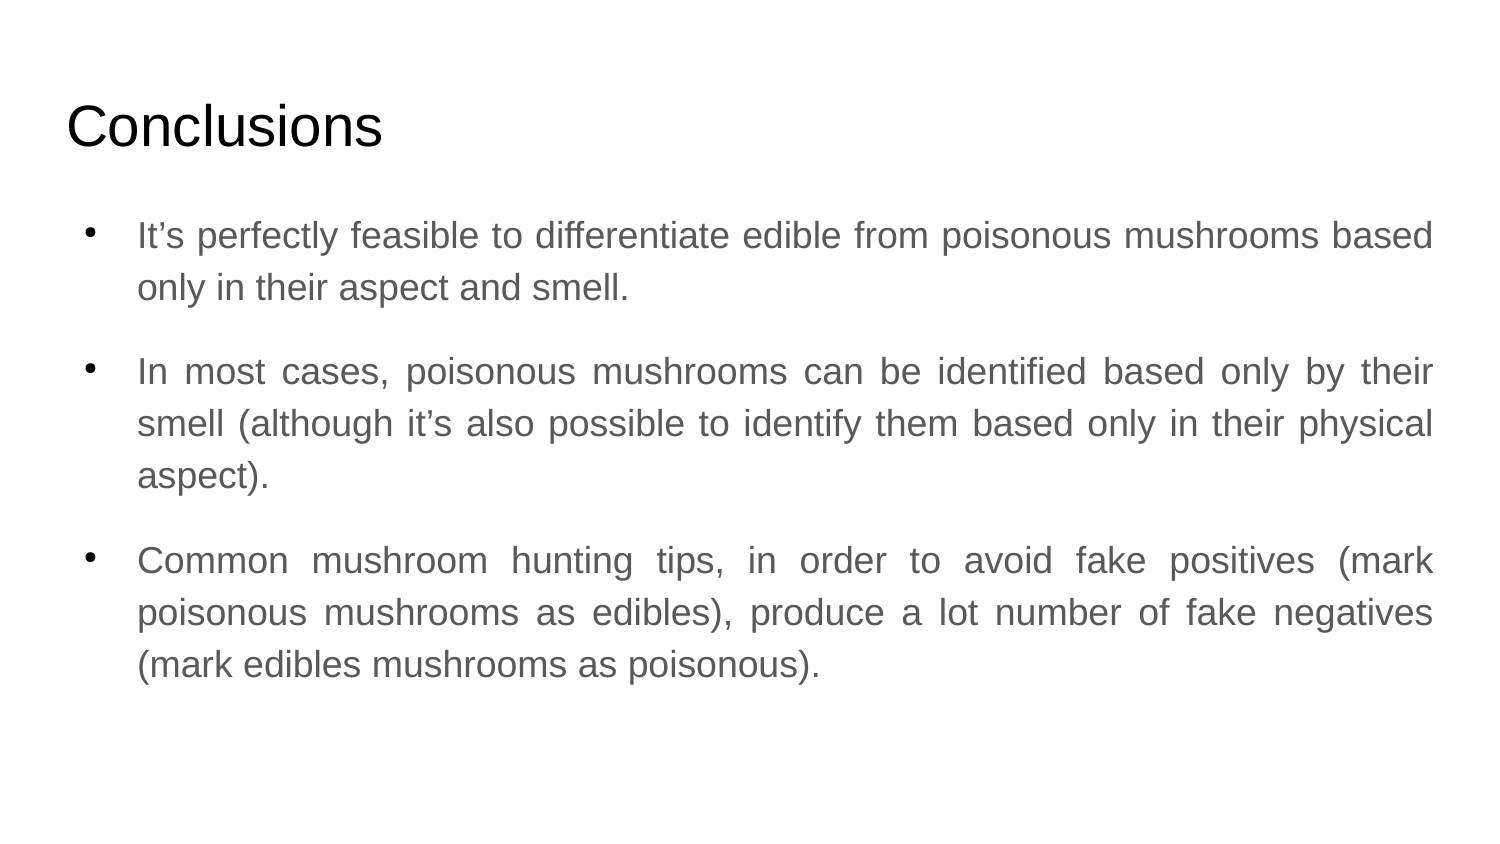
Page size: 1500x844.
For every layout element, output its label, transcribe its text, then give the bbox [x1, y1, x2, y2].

list It’s perfectly feasible to differentiate edible from poisonous mushrooms based only in their aspect and smell. In most cases, poisonous mushrooms can be identified based only by their smell (although it’s also possible to identify them based only in their physical aspect). Common mushroom hunting tips, in order to avoid fake positives (mark poisonous mushrooms as edibles), produce a lot number of fake negatives (mark edibles mushrooms as poisonous). [51, 189, 1449, 750]
title Conclusions [51, 72, 1449, 167]
